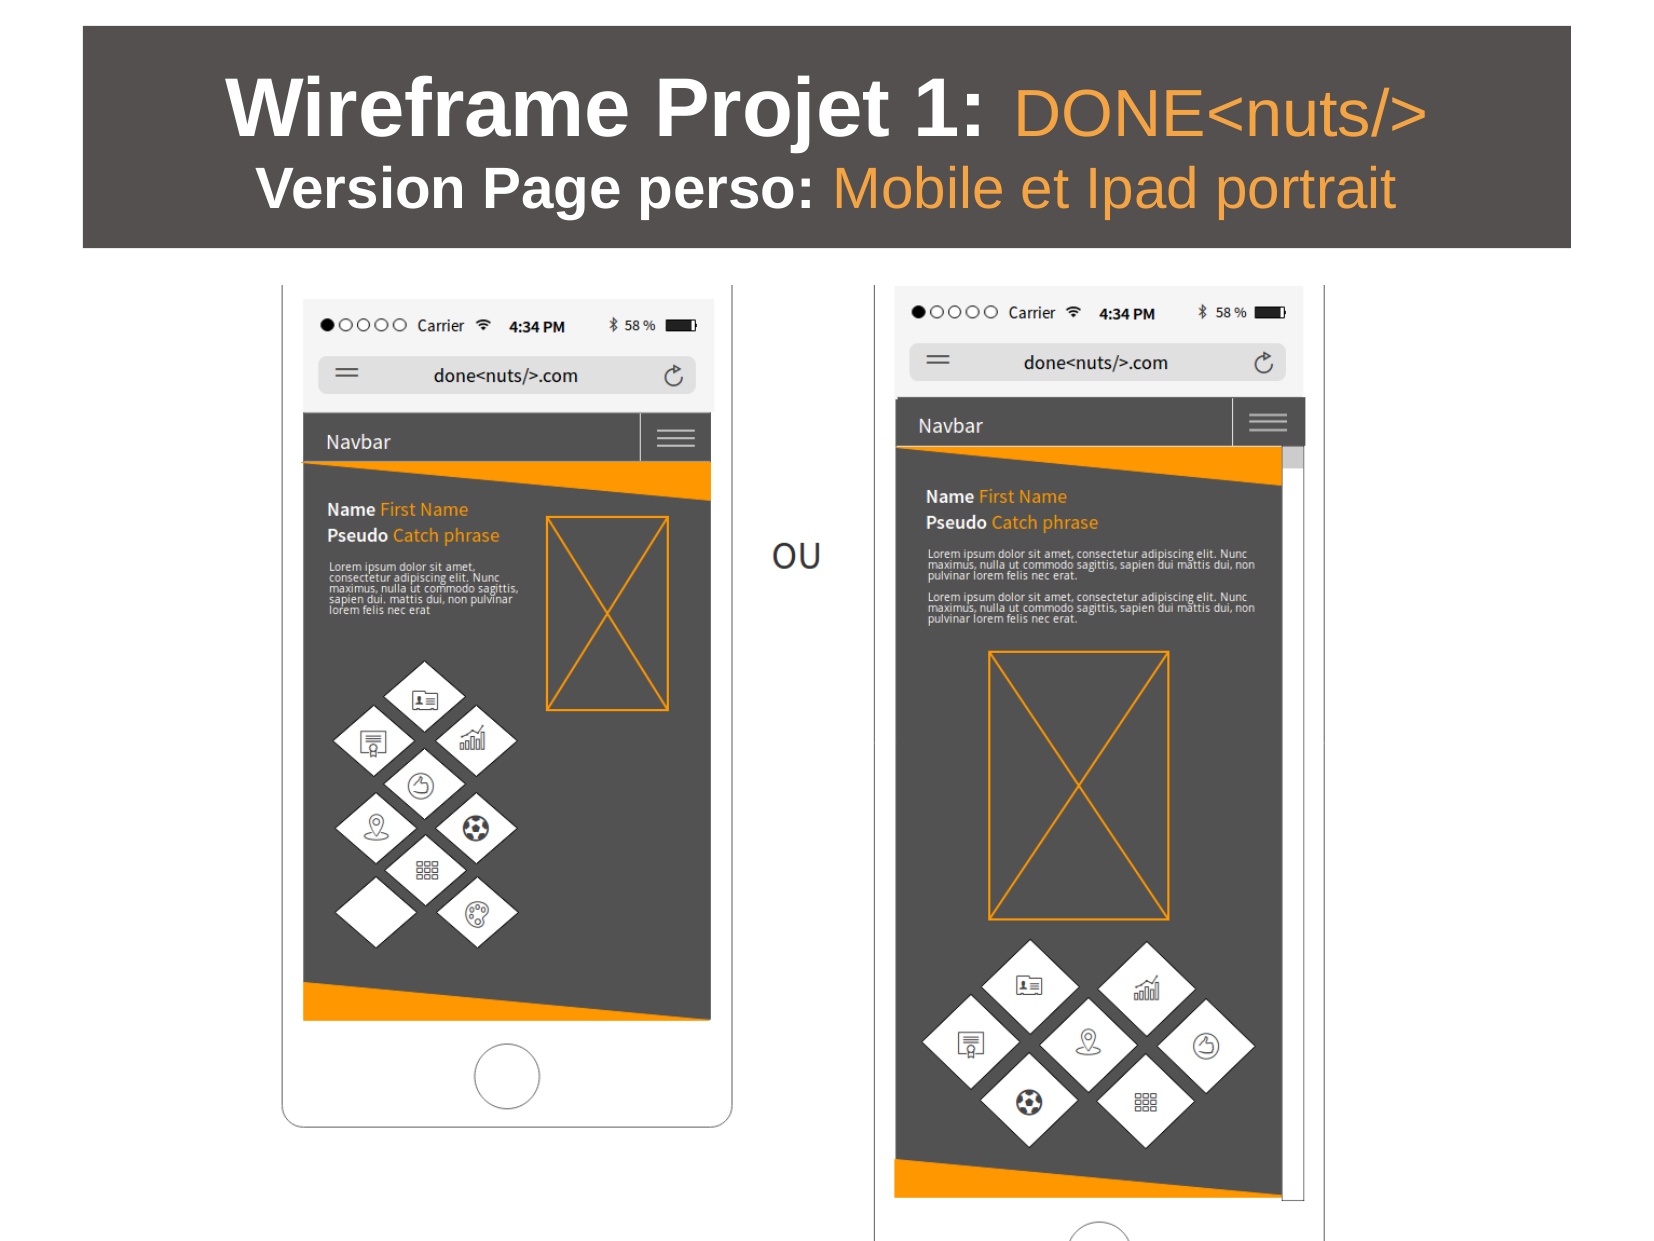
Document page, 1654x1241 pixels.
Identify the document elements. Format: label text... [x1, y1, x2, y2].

picture [259, 285, 1382, 1241]
title Wireframe Projet 1: DONE<nuts/> Version Page perso: Mobile et Ipad portrait [82, 25, 1571, 249]
